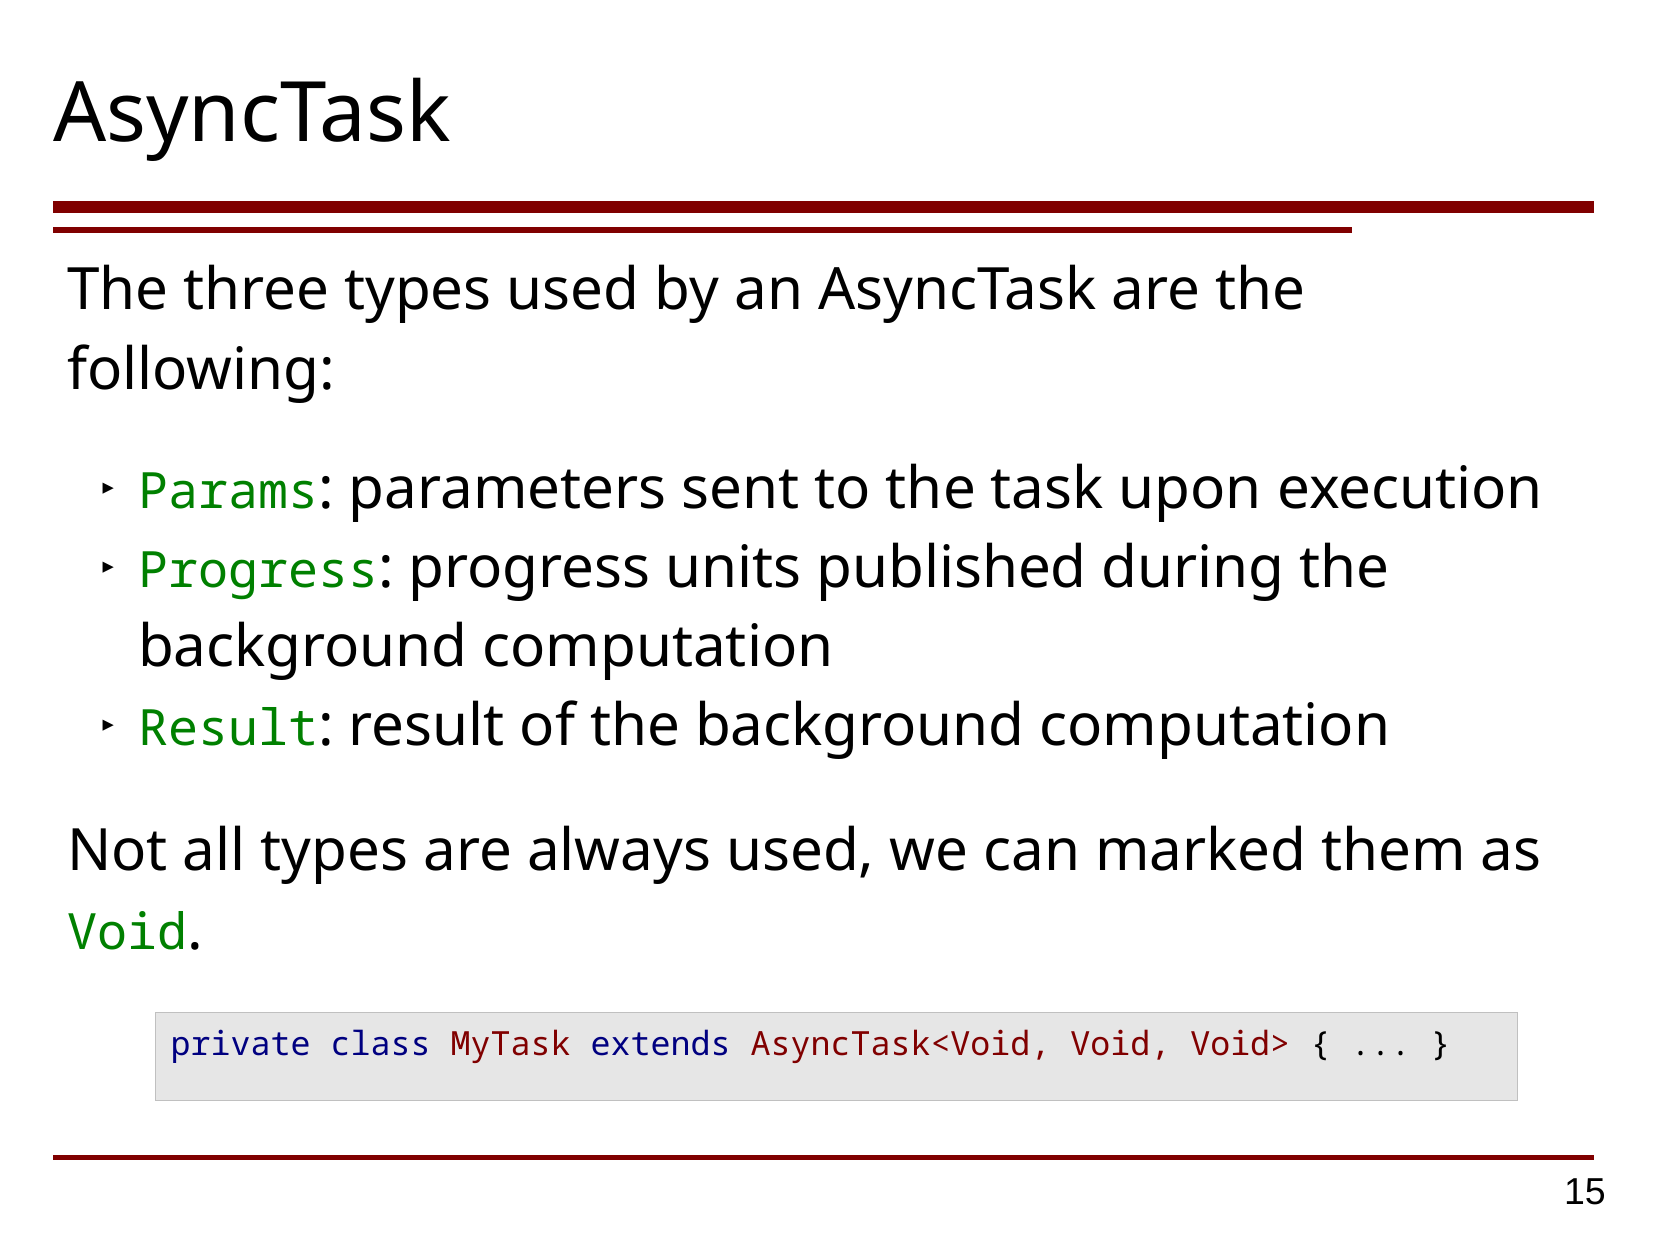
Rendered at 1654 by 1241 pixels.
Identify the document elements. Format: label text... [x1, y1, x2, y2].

subtitle AsyncTask [53, 48, 1542, 172]
text_box The three types used by an AsyncTask are the following: Params: parameters sent to the task upon execution Progress: progress units published during the background computation Result: result of the background computation Not all types are always used, we can marked them as Void. [52, 240, 1493, 1152]
text_box <number> [35, 1163, 1654, 1221]
text_box private class MyTask extends AsyncTask<Void, Void, Void> { ... } [155, 1012, 1518, 1093]
